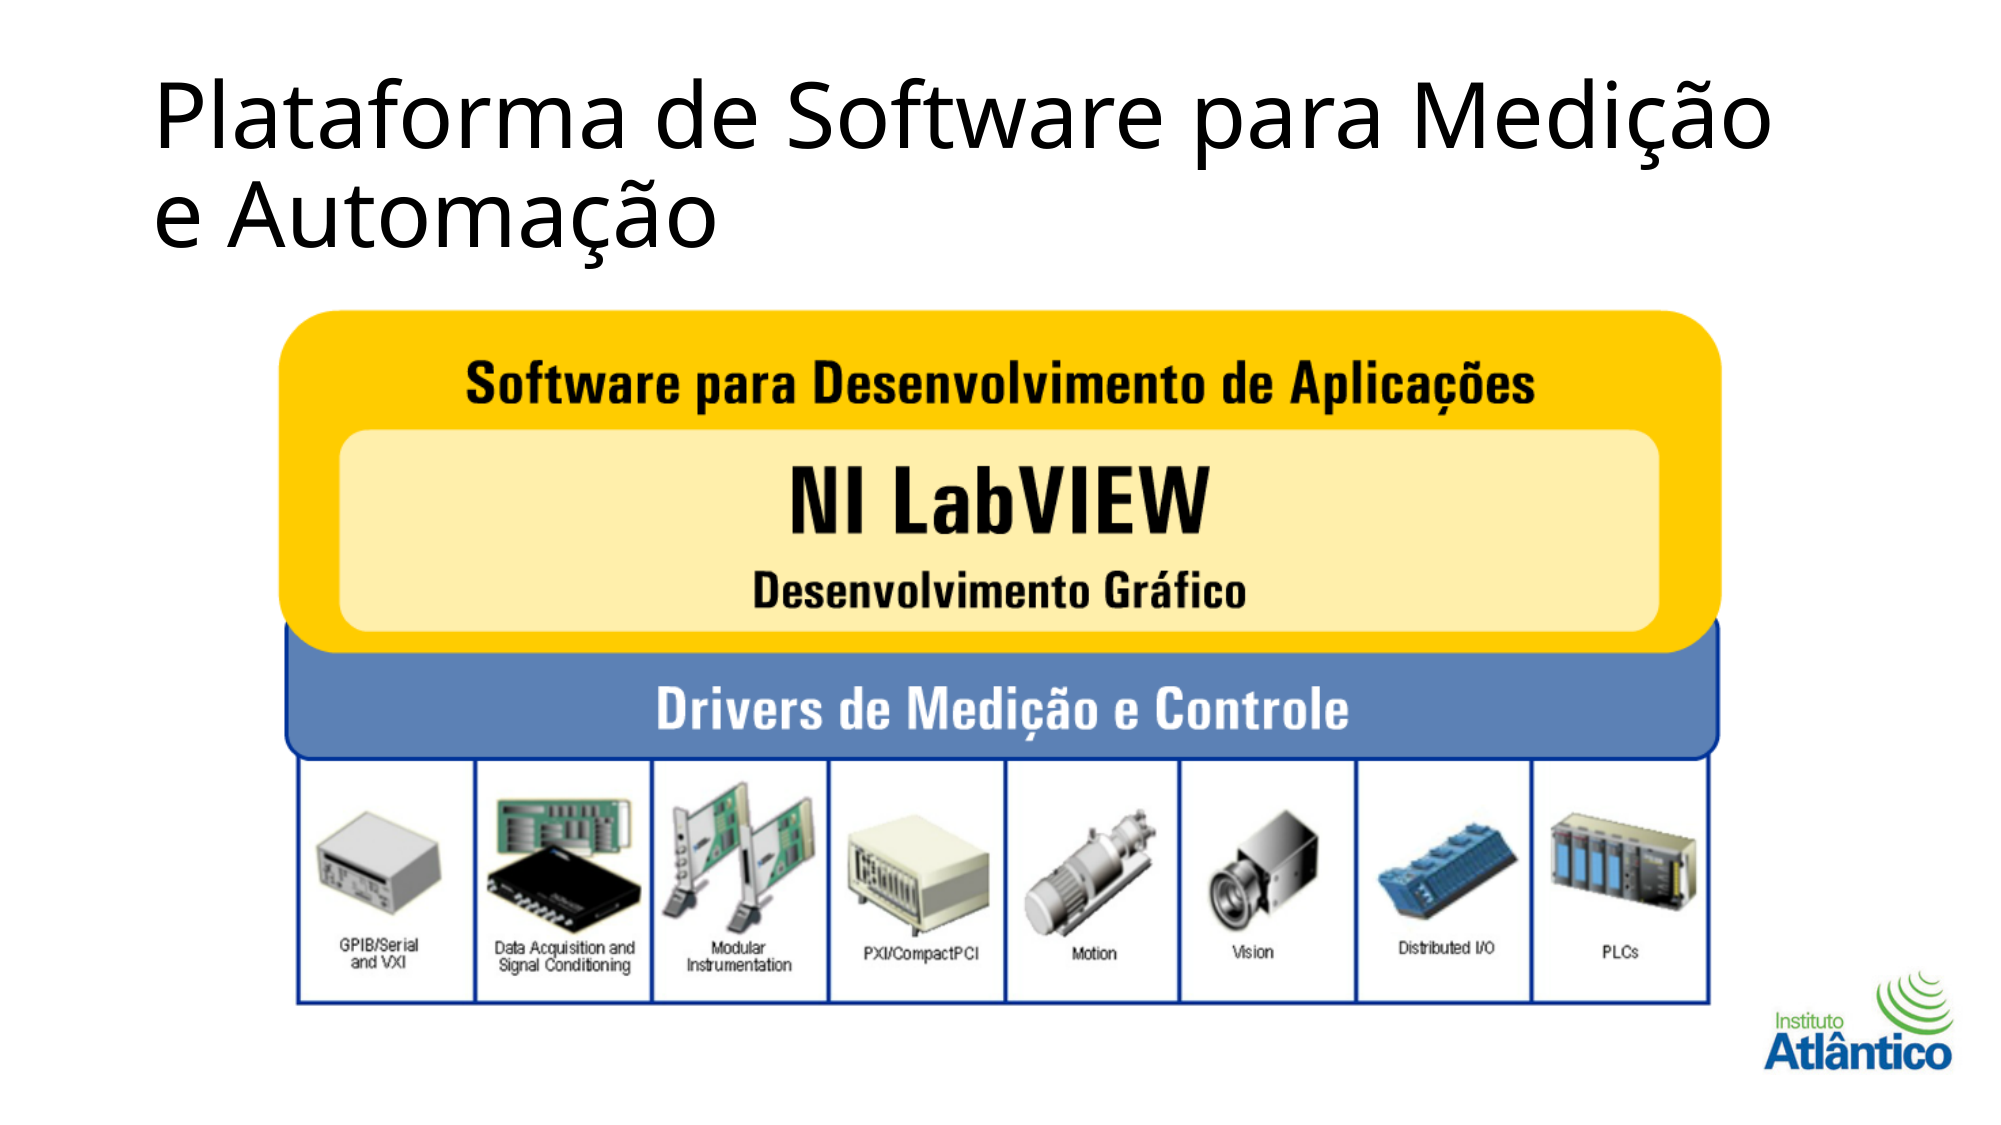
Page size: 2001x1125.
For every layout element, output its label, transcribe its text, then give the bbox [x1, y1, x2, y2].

title Plataforma de Software para Medição e Automação [137, 59, 1863, 278]
picture [267, 299, 2000, 1120]
